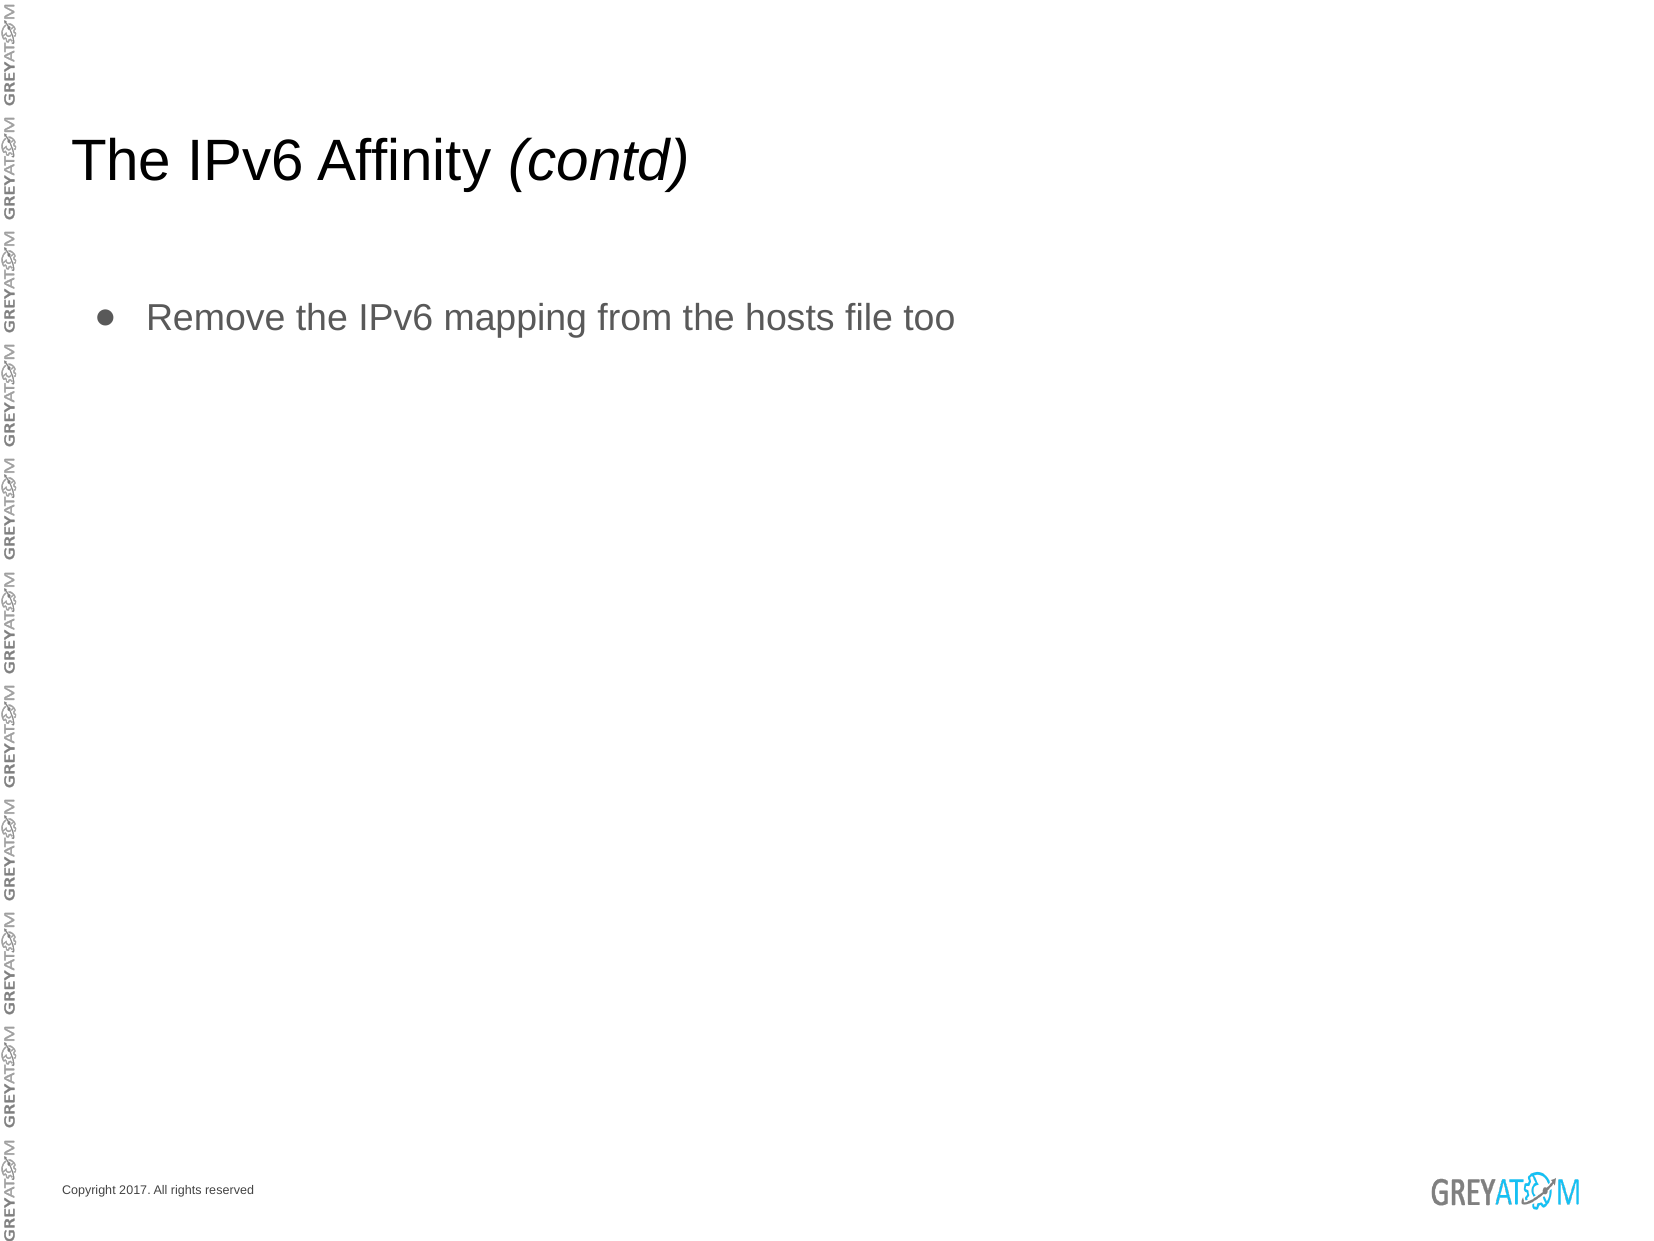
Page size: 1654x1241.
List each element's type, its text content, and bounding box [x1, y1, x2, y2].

picture [1, 799, 17, 901]
picture [1, 4, 17, 106]
text_box Remove the IPv6 mapping from the hosts file too [56, 277, 1597, 1102]
picture [1, 912, 17, 1015]
picture [1, 572, 17, 674]
picture [1, 1140, 17, 1241]
picture [1, 1026, 17, 1128]
picture [1, 344, 17, 447]
text_box The IPv6 Affinity (contd) [56, 107, 1597, 245]
picture [1430, 1168, 1581, 1212]
picture [1, 685, 17, 788]
picture [1, 458, 17, 560]
picture [1, 231, 17, 333]
picture [1, 117, 17, 220]
